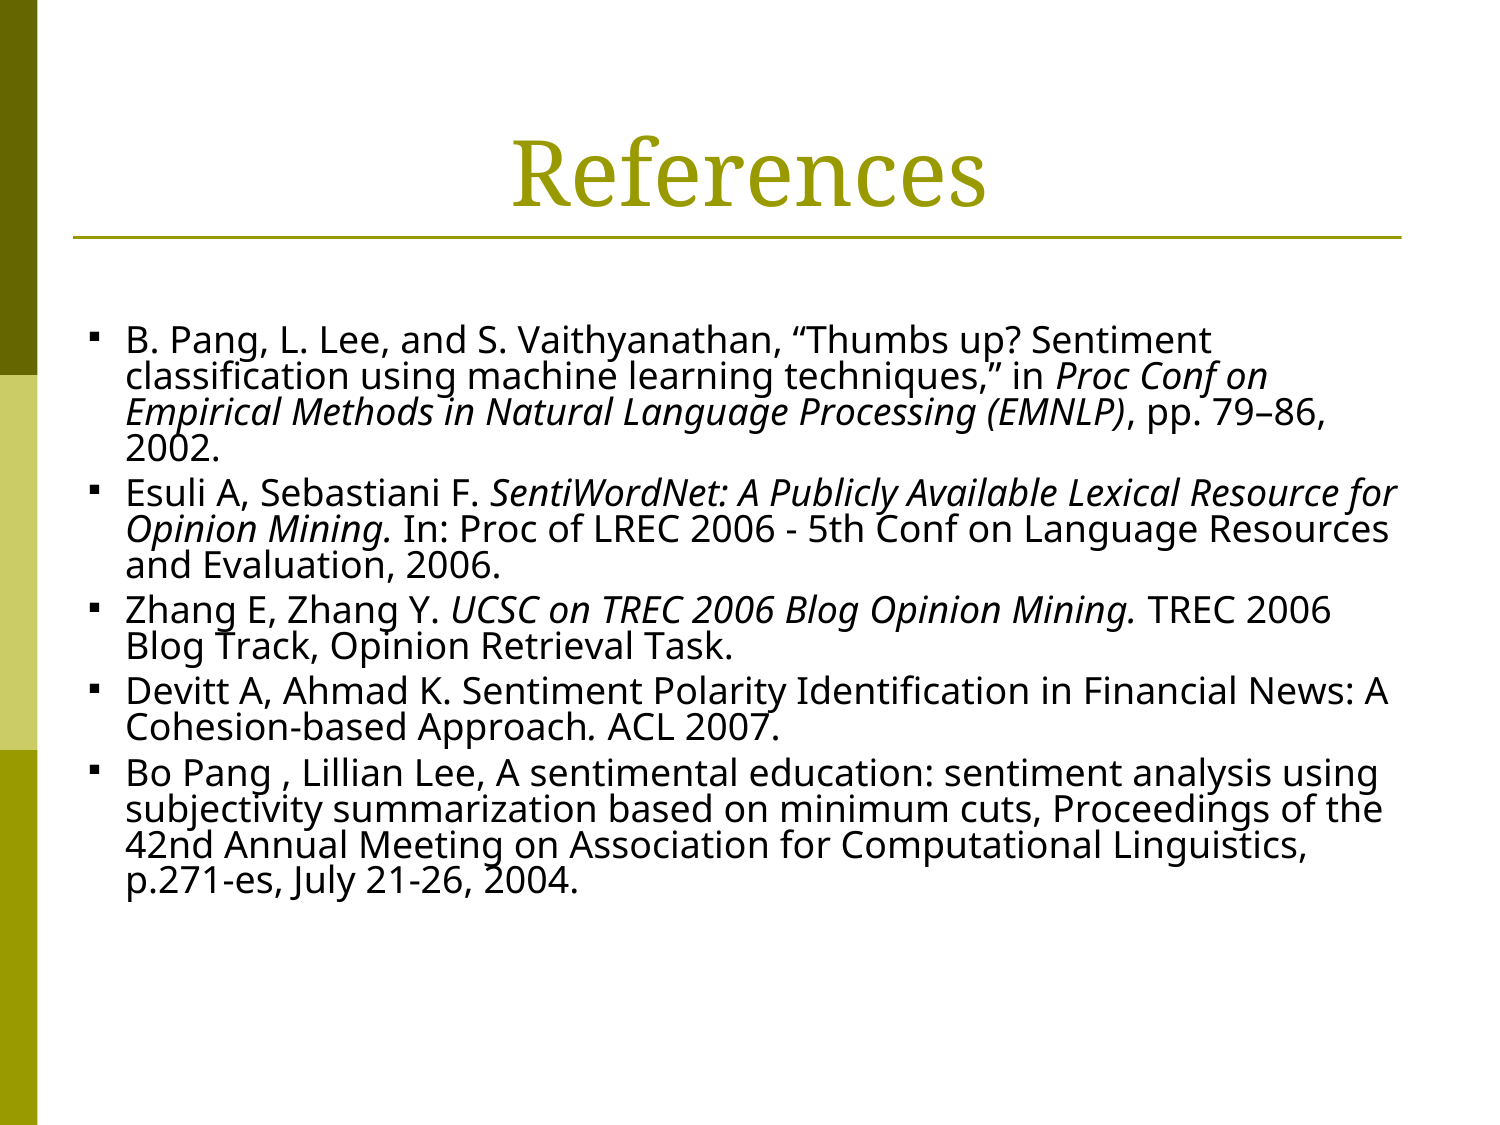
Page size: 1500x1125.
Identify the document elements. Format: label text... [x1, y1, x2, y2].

list B. Pang, L. Lee, and S. Vaithyanathan, “Thumbs up? Sentiment classification using machine learning techniques,” in Proc Conf on Empirical Methods in Natural Language Processing (EMNLP), pp. 79–86, 2002. Esuli A, Sebastiani F. SentiWordNet: A Publicly Available Lexical Resource for Opinion Mining. In: Proc of LREC 2006 - 5th Conf on Language Resources and Evaluation, 2006. Zhang E, Zhang Y. UCSC on TREC 2006 Blog Opinion Mining. TREC 2006 Blog Track, Opinion Retrieval Task. Devitt A, Ahmad K. Sentiment Polarity Identification in Financial News: A Cohesion-based Approach. ACL 2007. Bo Pang , Lillian Lee, A sentimental education: sentiment analysis using subjectivity summarization based on minimum cuts, Proceedings of the 42nd Annual Meeting on Association for Computational Linguistics, p.271-es, July 21-26, 2004. [75, 262, 1426, 1006]
title References [75, 45, 1426, 233]
